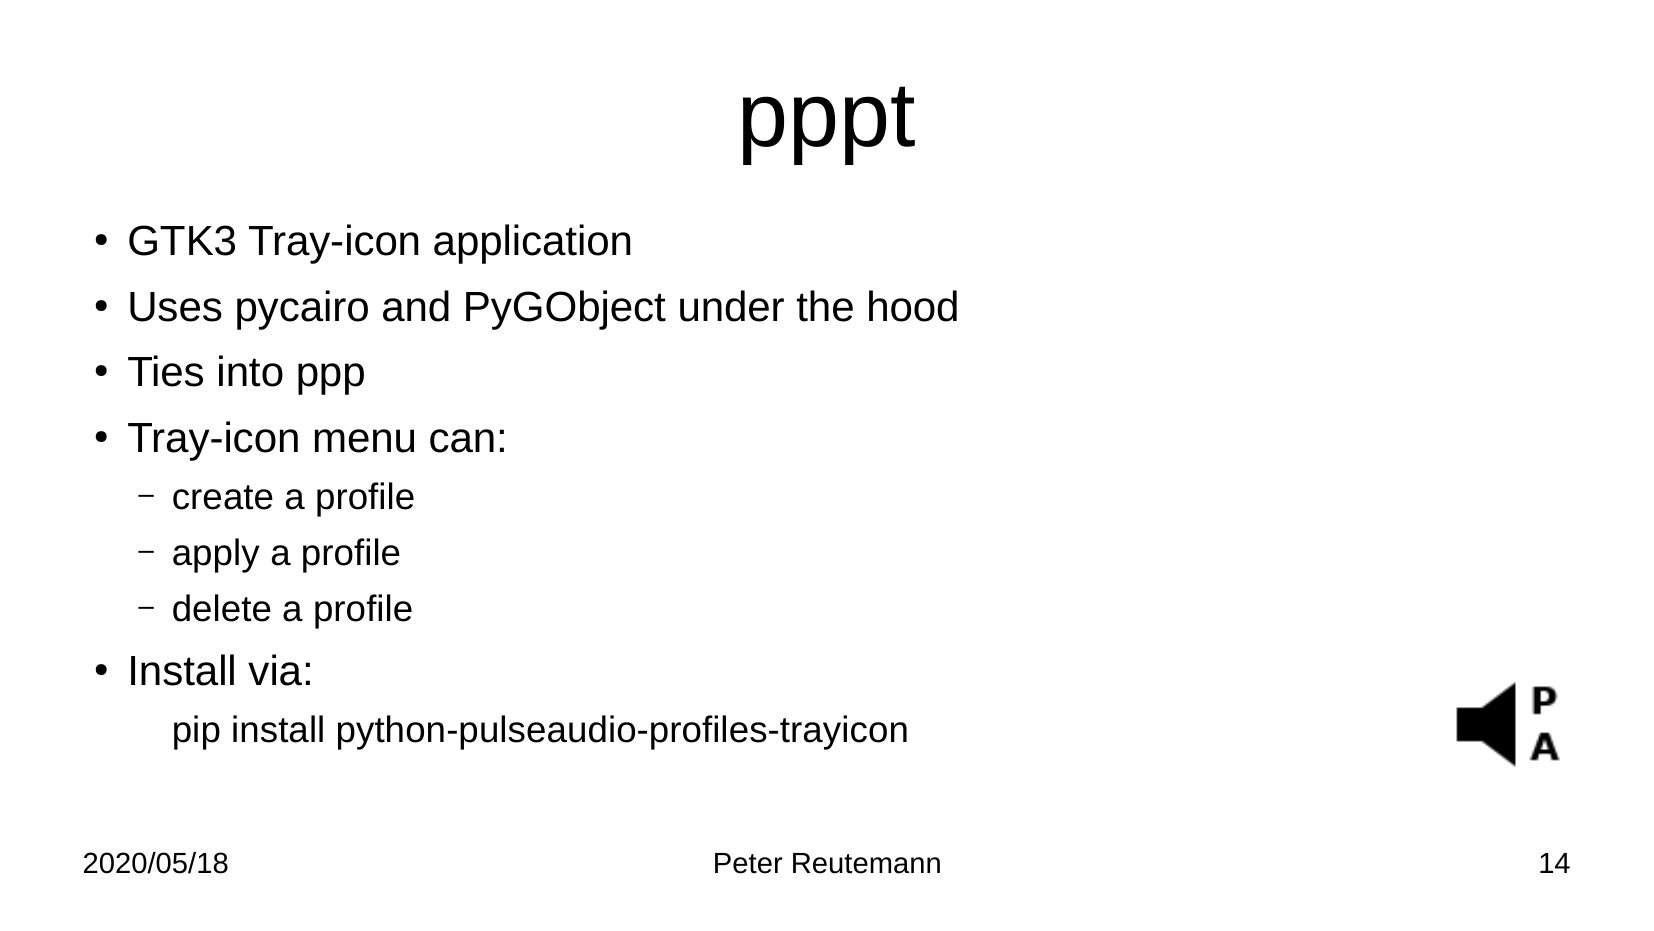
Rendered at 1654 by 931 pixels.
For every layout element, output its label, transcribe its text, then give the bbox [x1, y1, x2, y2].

title pppt [82, 37, 1571, 193]
list GTK3 Tray-icon application Uses pycairo and PyGObject under the hood Ties into ppp Tray-icon menu can: create a profile apply a profile delete a profile Install via: pip install python-pulseaudio-profiles-trayicon [82, 217, 1571, 758]
picture [1449, 658, 1583, 792]
